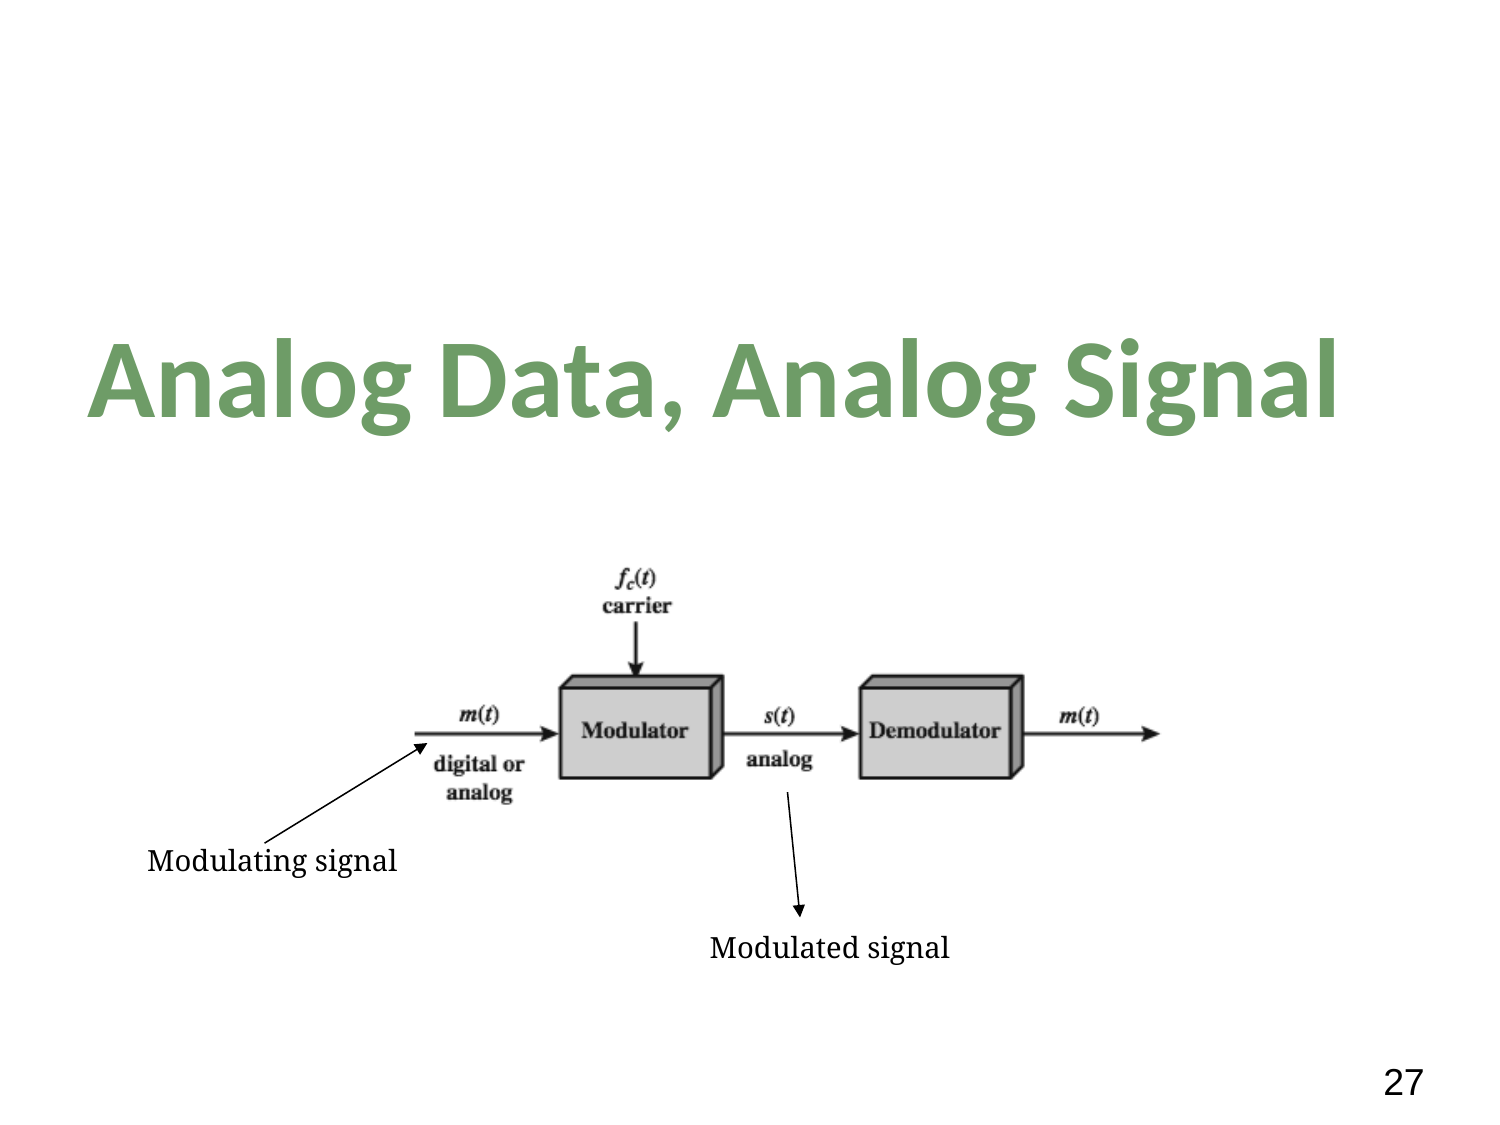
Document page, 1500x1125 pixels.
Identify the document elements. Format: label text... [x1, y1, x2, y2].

picture [345, 547, 1171, 835]
text_box Analog Data, Analog Signal [86, 216, 1363, 440]
text_box <number> [1299, 1042, 1426, 1103]
